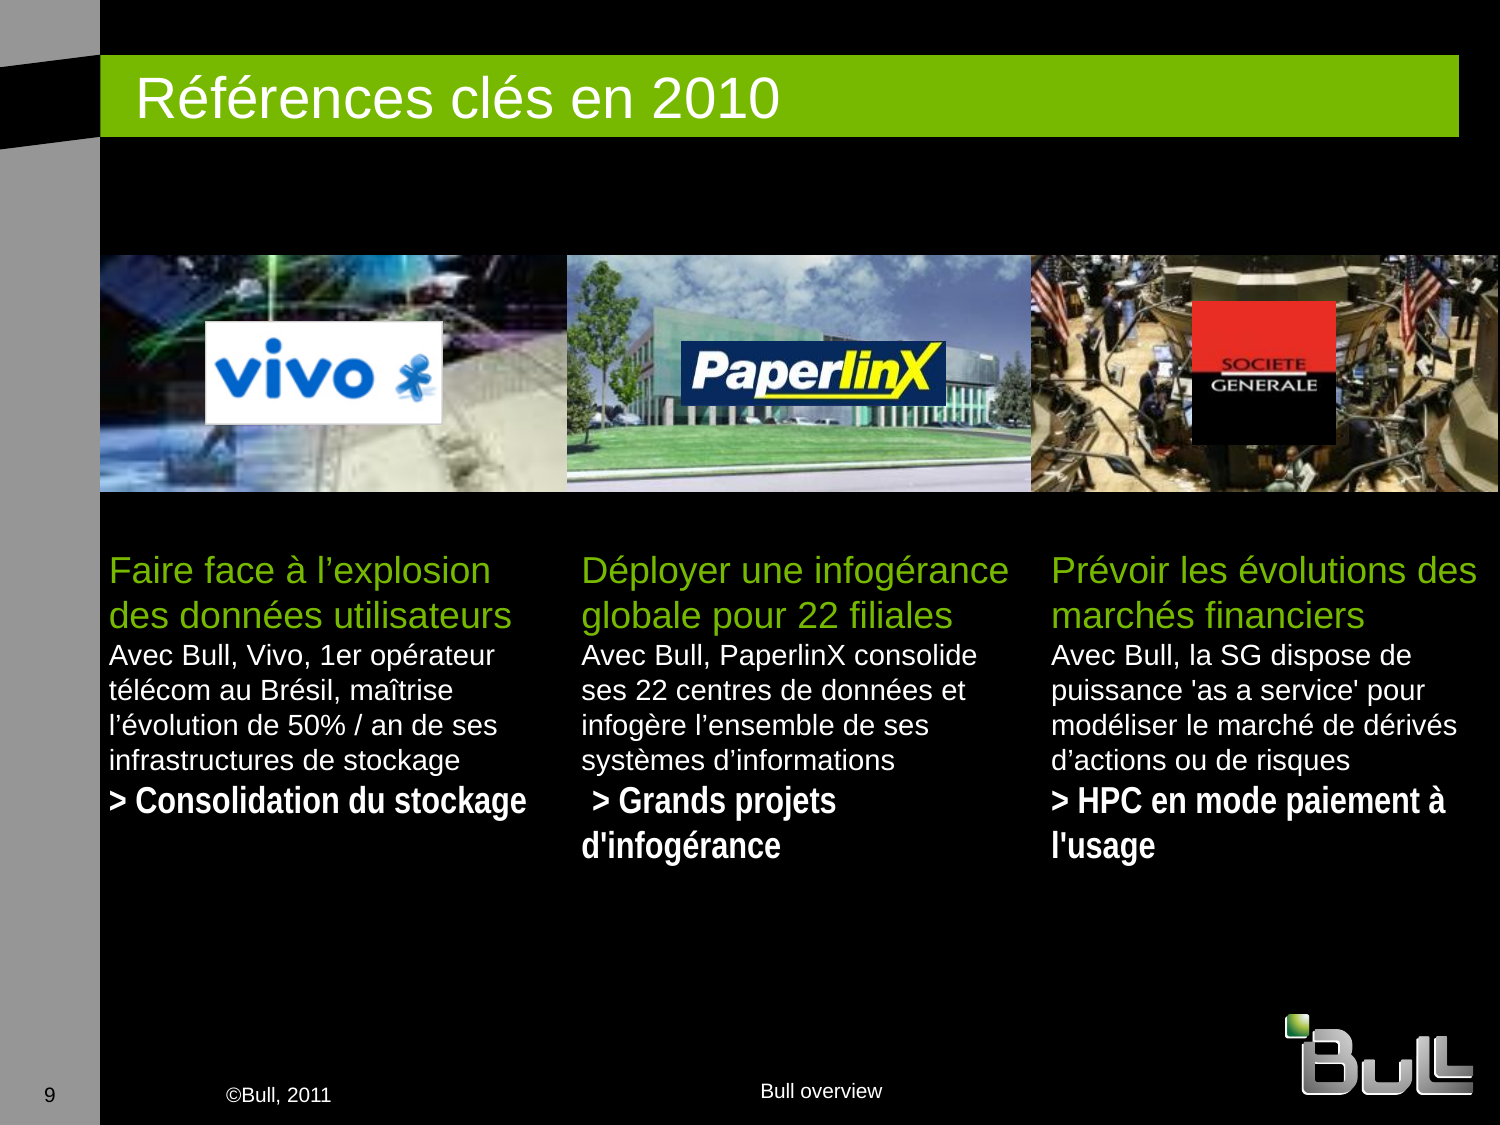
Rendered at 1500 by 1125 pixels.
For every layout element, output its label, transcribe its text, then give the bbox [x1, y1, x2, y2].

text_box Faire face à l’explosion des données utilisateurs Avec Bull, Vivo, 1er opérateur télécom au Brésil, maîtrise l’évolution de 50% / an de ses infrastructures de stockage > Consolidation du stockage [94, 539, 567, 829]
text_box Déployer une infogérance globale pour 22 filiales Avec Bull, PaperlinX consolide ses 22 centres de données et infogère l’ensemble de ses systèmes d’informations > Grands projets d'infogérance [573, 539, 1031, 874]
title Références clés en 2010 [135, 60, 1459, 143]
picture [1285, 1014, 1474, 1095]
text_box Prévoir les évolutions des marchés financiers Avec Bull, la SG dispose de puissance 'as a service' pour modéliser le marché de dérivés d’actions ou de risques > HPC en mode paiement à l'usage [1036, 539, 1495, 874]
picture [100, 255, 1498, 492]
